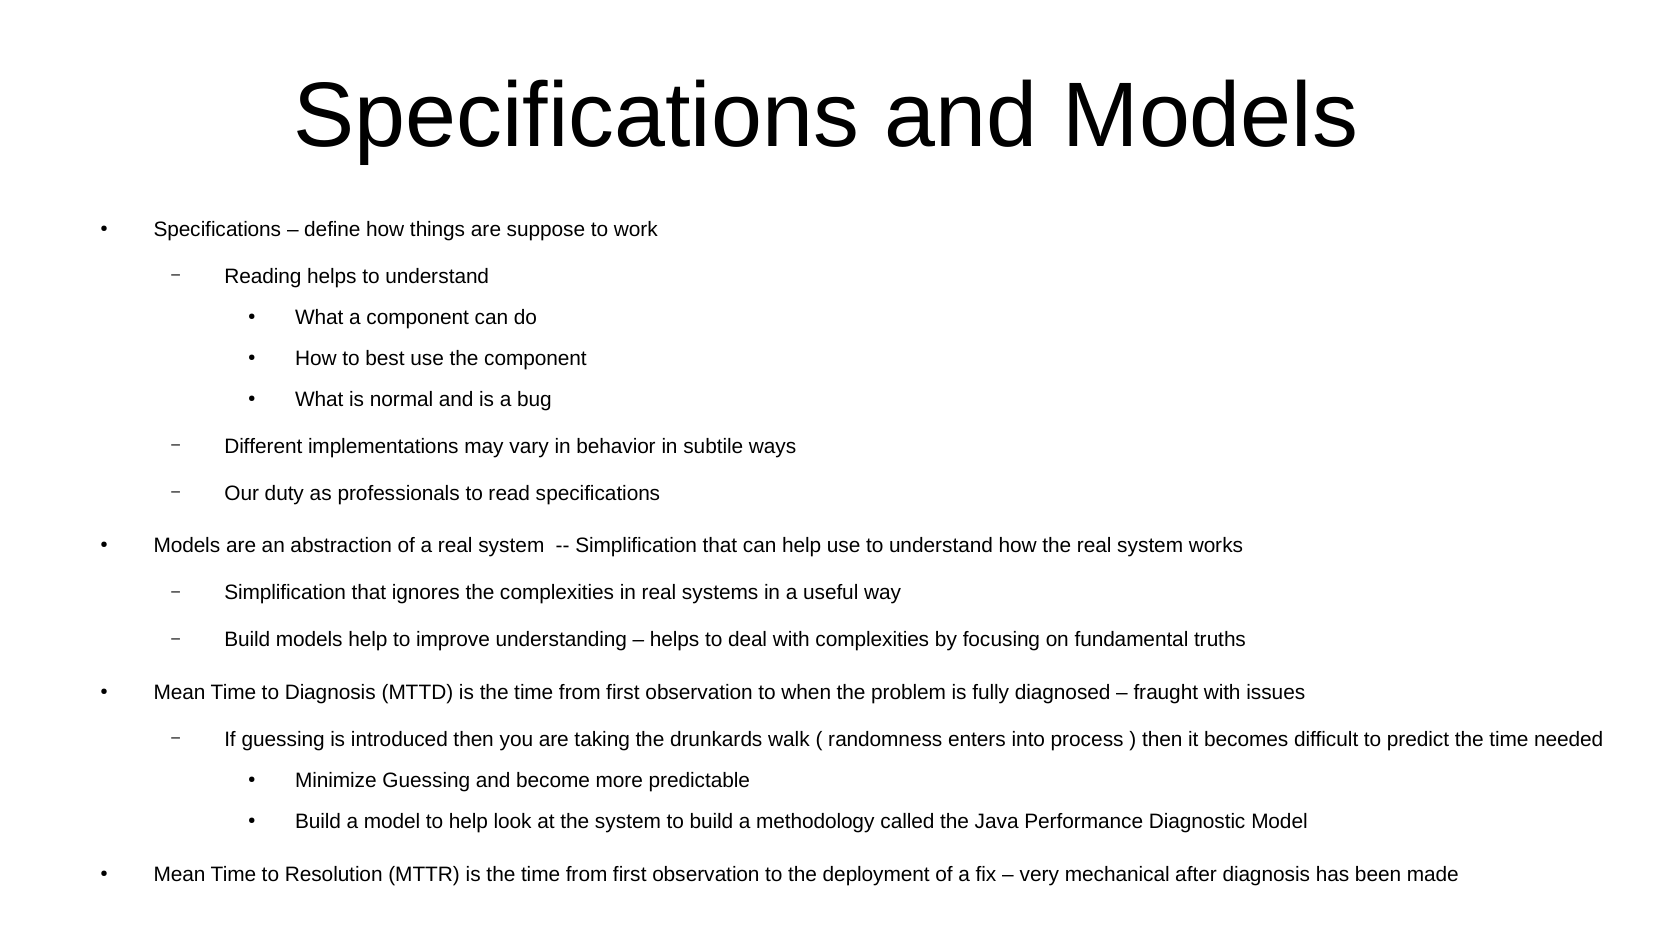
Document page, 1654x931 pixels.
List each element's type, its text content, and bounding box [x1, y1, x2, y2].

title Specifications and Models [82, 37, 1571, 193]
list Specifications – define how things are suppose to work Reading helps to understand What a component can do How to best use the component What is normal and is a bug Different implementations may vary in behavior in subtile ways Our duty as professionals to read specifications Models are an abstraction of a real system -- Simplification that can help use to understand how the real system works Simplification that ignores the complexities in real systems in a useful way Build models help to improve understanding – helps to deal with complexities by focusing on fundamental truths Mean Time to Diagnosis (MTTD) is the time from first observation to when the problem is fully diagnosed – fraught with issues If guessing is introduced then you are taking the drunkards walk ( randomness enters into process ) then it becomes difficult to predict the time needed Minimize Guessing and become more predictable Build a model to help look at the system to build a methodology called the Java Performance Diagnostic Model Mean Time to Resolution (MTTR) is the time from first observation to the deployment of a fix – very mechanical after diagnosis has been made [82, 217, 1613, 901]
